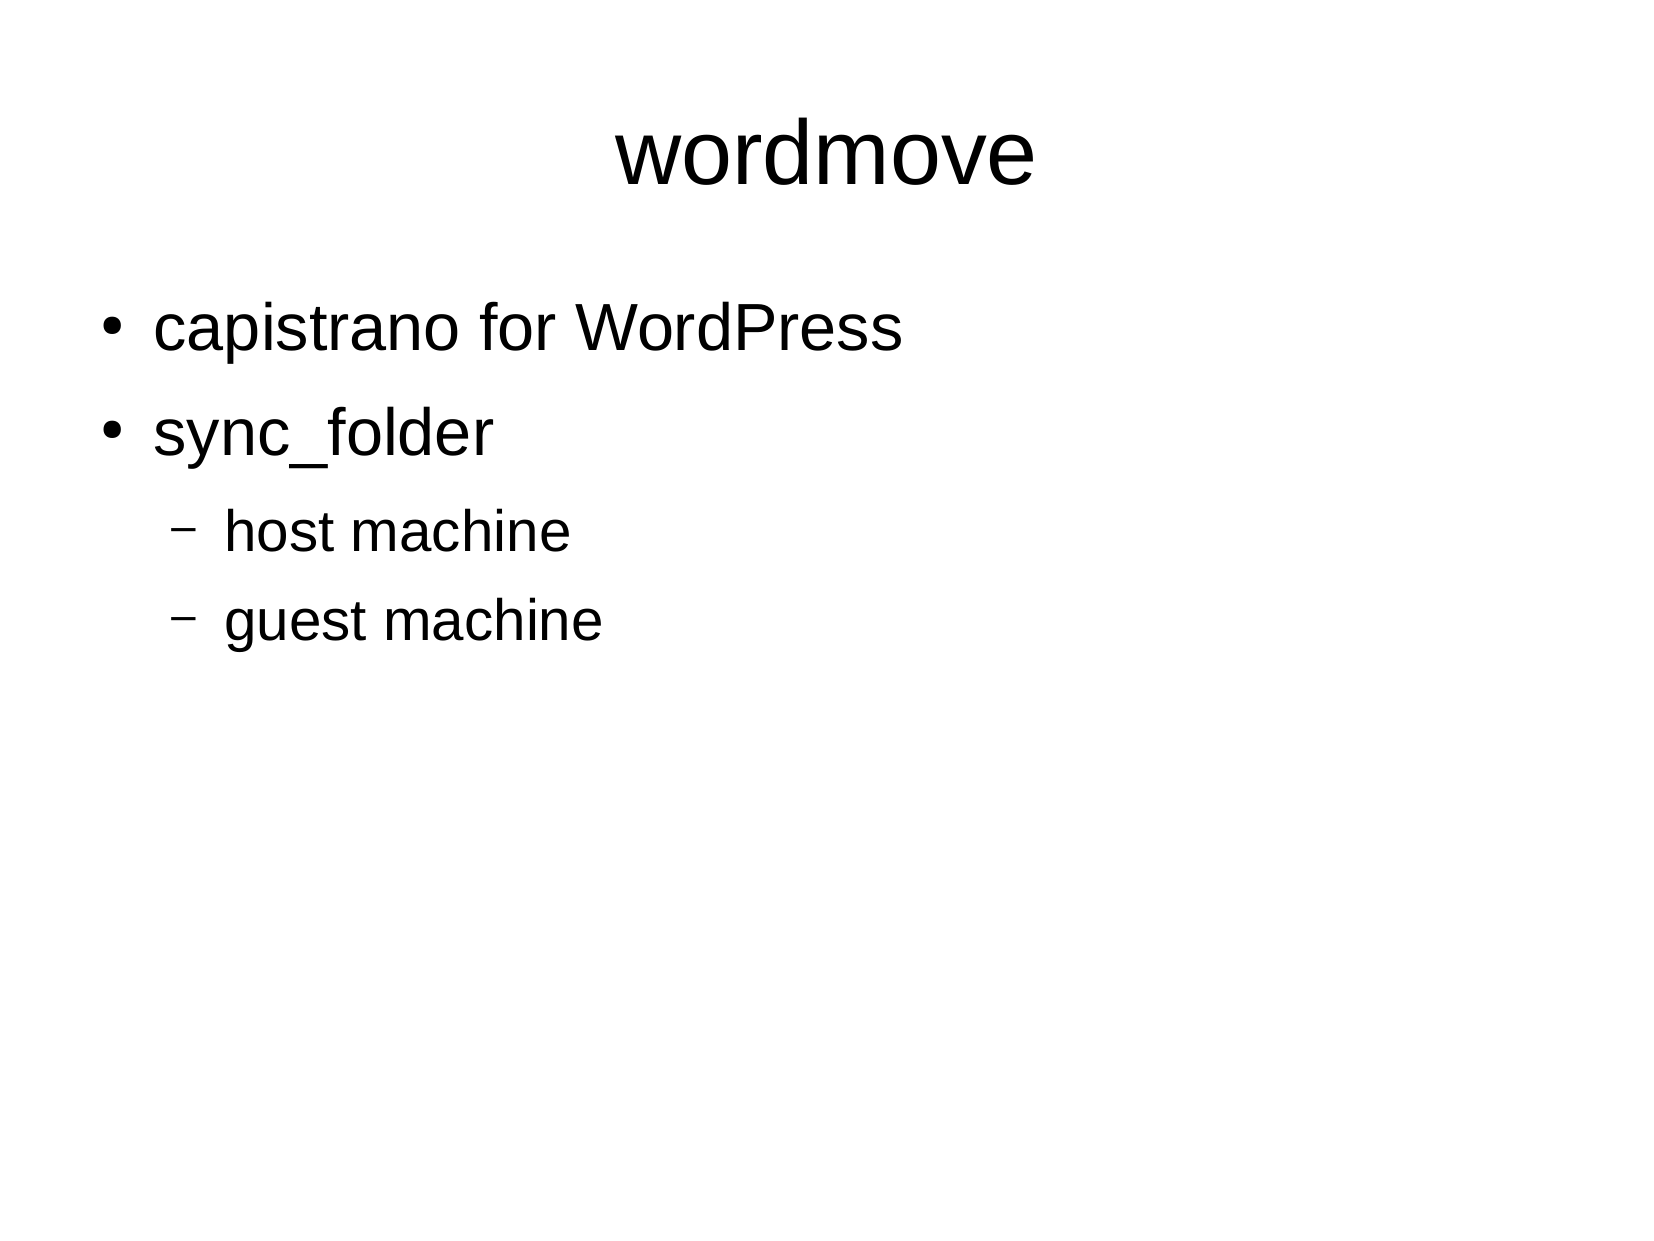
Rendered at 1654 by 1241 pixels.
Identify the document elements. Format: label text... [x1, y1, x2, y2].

list capistrano for WordPress sync_folder host machine guest machine [82, 290, 1571, 1010]
title wordmove [82, 49, 1571, 257]
